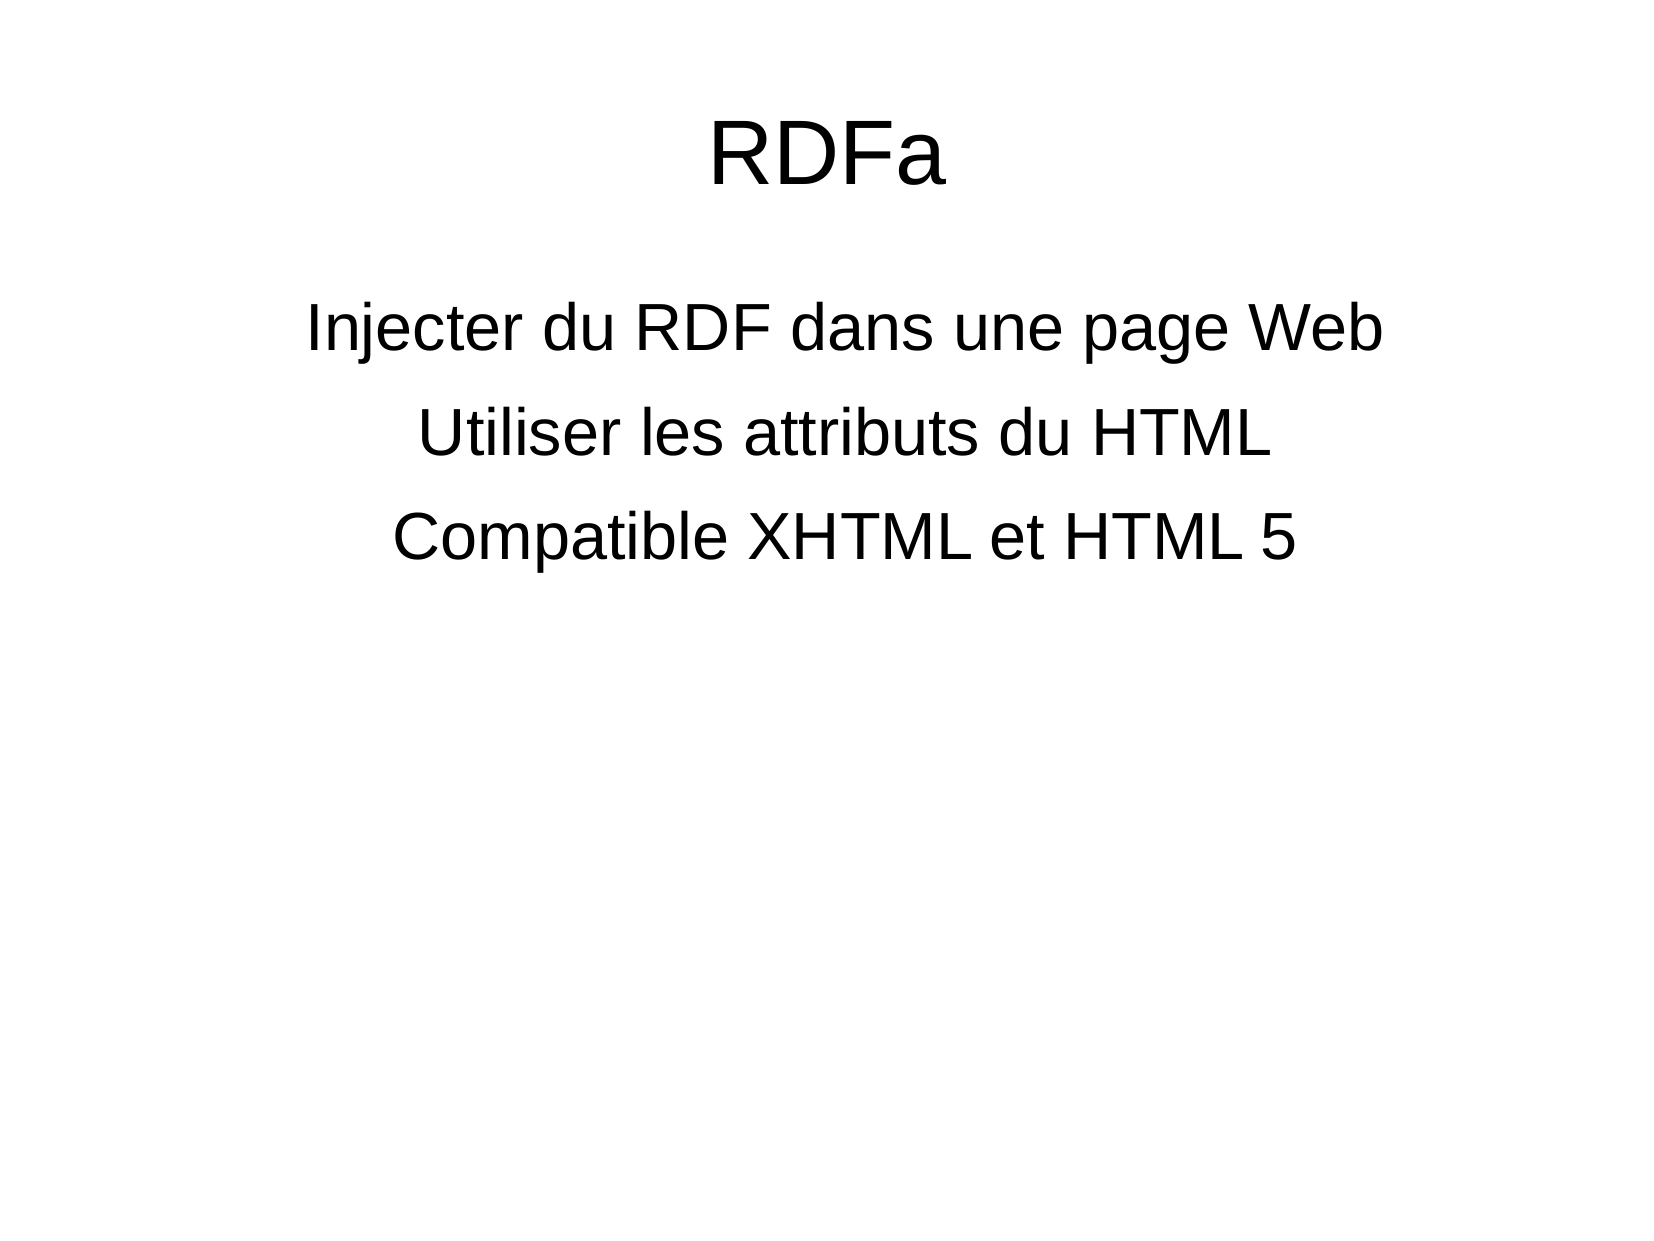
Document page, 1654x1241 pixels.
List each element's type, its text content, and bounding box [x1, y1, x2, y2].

list Injecter du RDF dans une page Web Utiliser les attributs du HTML Compatible XHTML et HTML 5 [82, 290, 1538, 1010]
title RDFa [82, 49, 1571, 257]
